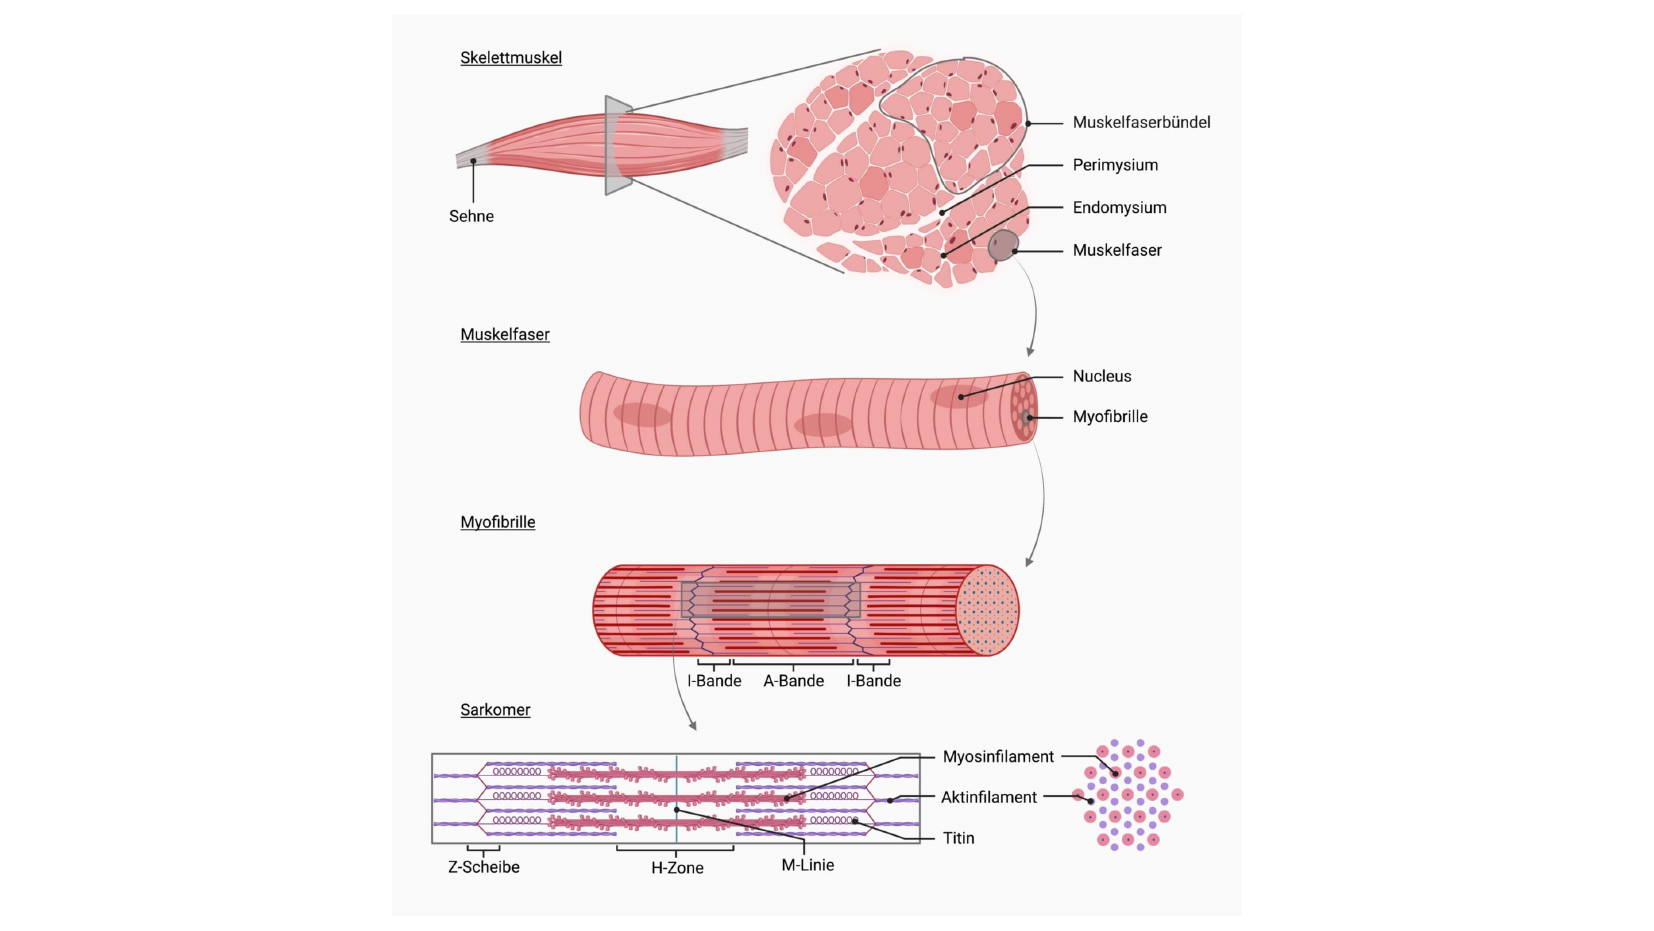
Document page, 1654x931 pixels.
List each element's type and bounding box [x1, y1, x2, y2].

picture [392, 14, 1242, 916]
